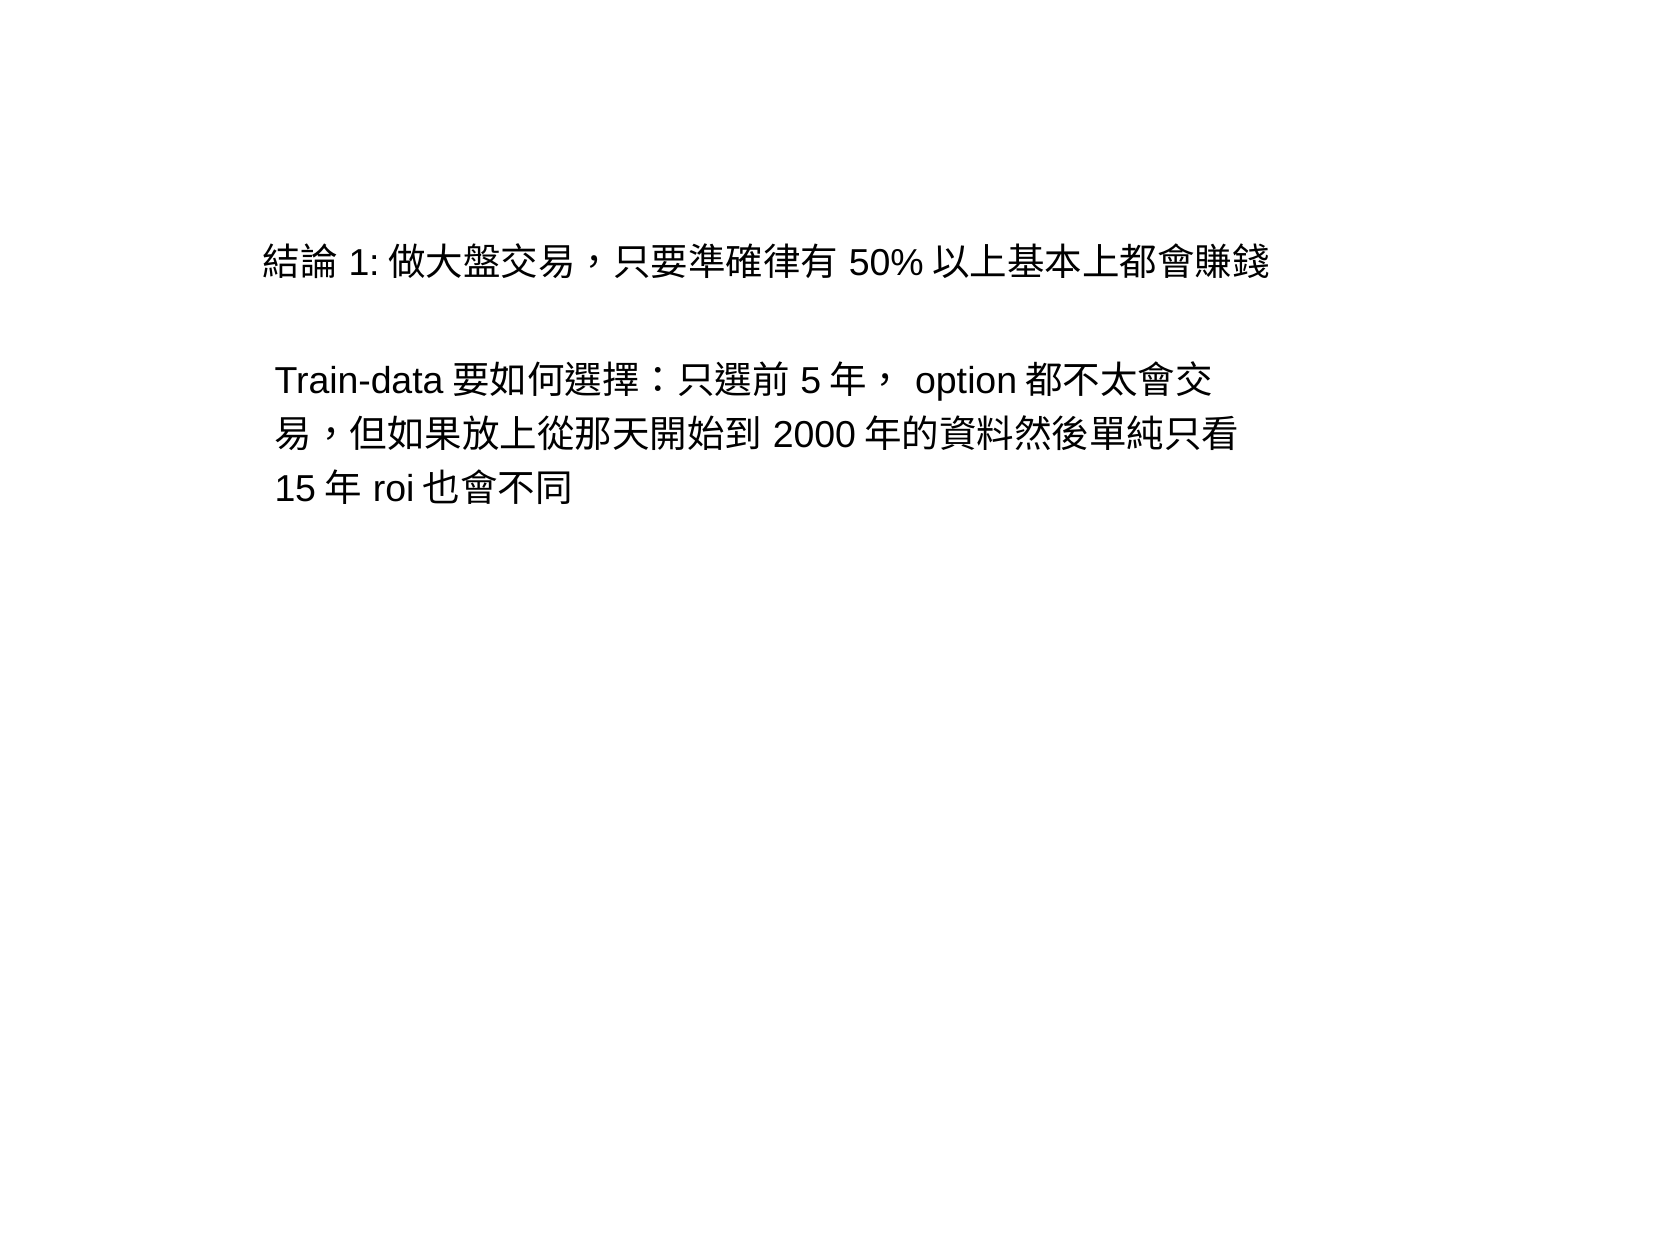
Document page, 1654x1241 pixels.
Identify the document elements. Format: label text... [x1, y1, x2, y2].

text_box 結論1:做大盤交易，只要準確律有50%以上基本上都會賺錢 [248, 224, 1512, 327]
text_box Train-data要如何選擇：只選前5年，option都不太會交易，但如果放上從那天開始到2000年的資料然後單純只看15年roi也會不同 [259, 342, 1264, 489]
